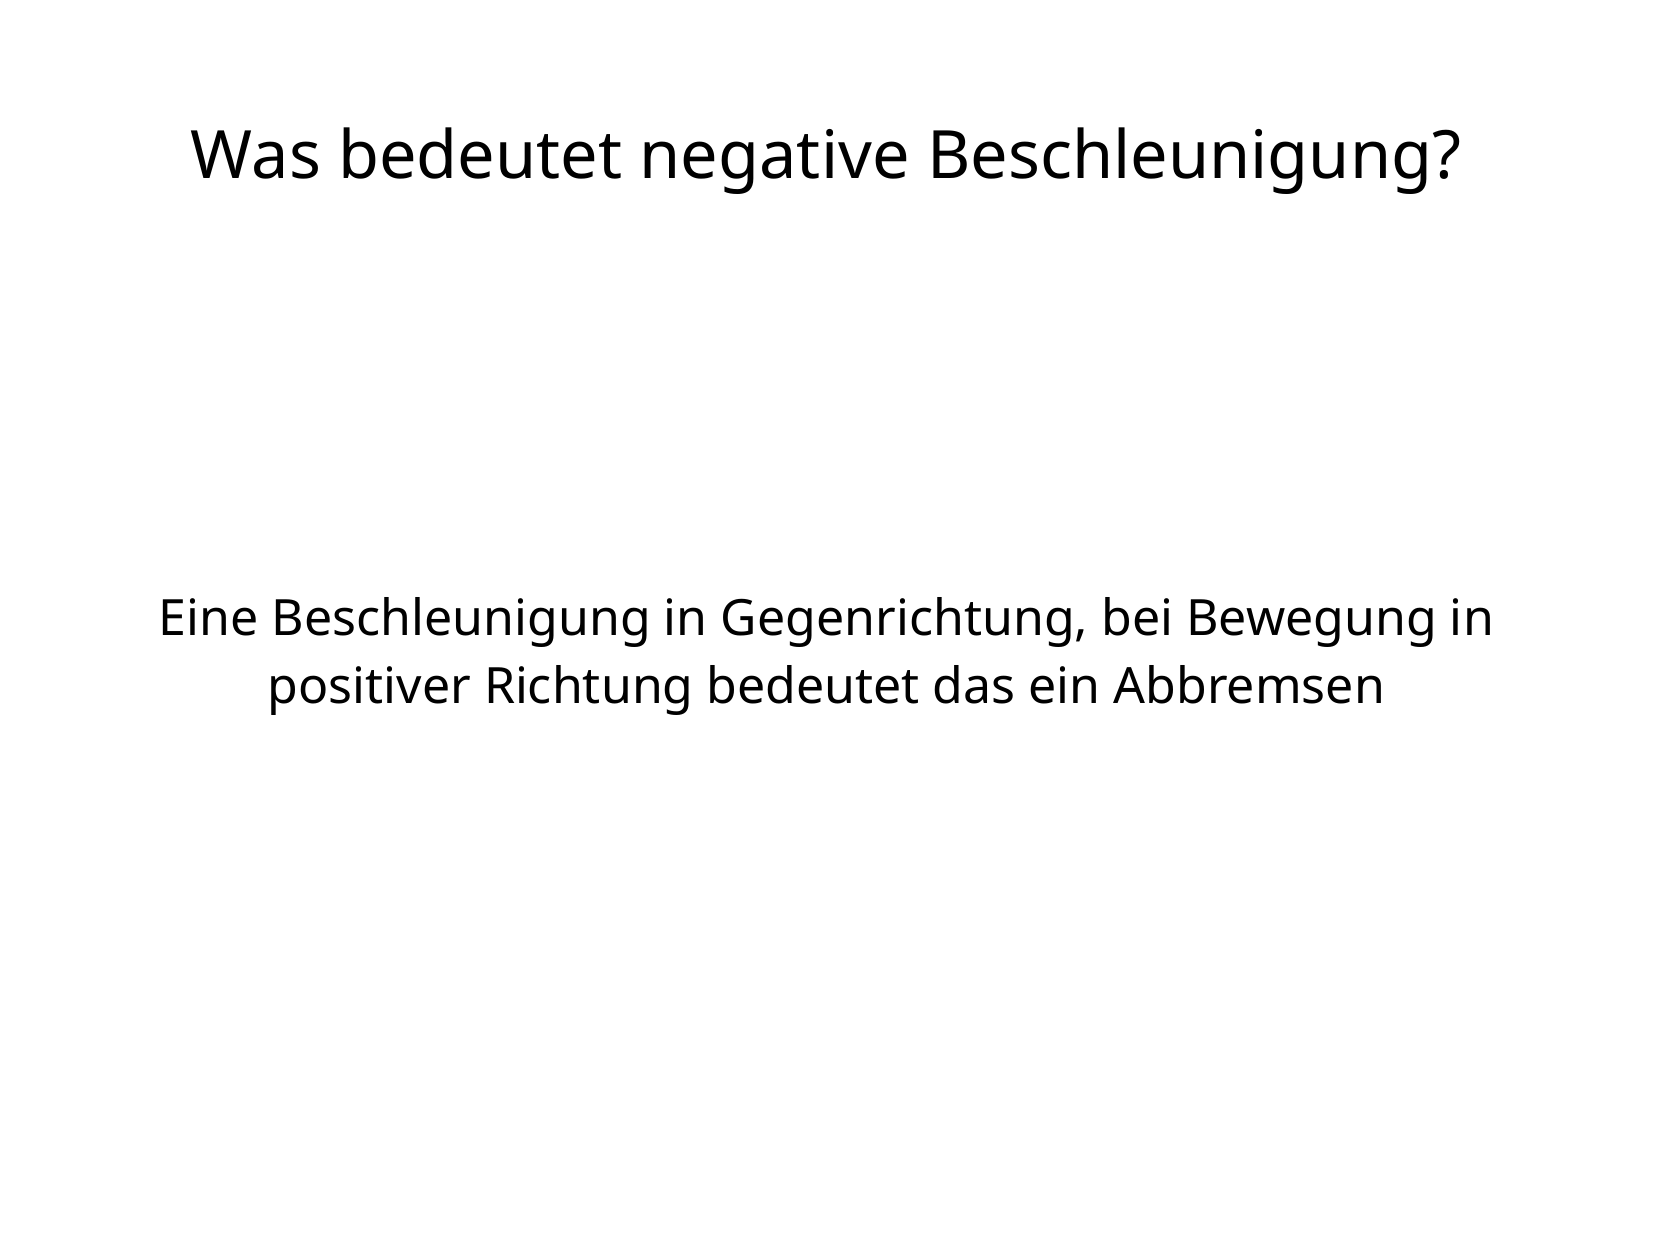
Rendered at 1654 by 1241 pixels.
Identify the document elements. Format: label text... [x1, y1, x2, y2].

subtitle Eine Beschleunigung in Gegenrichtung, bei Bewegung in positiver Richtung bedeutet das ein Abbremsen [82, 290, 1571, 1010]
title Was bedeutet negative Beschleunigung? [82, 49, 1571, 257]
